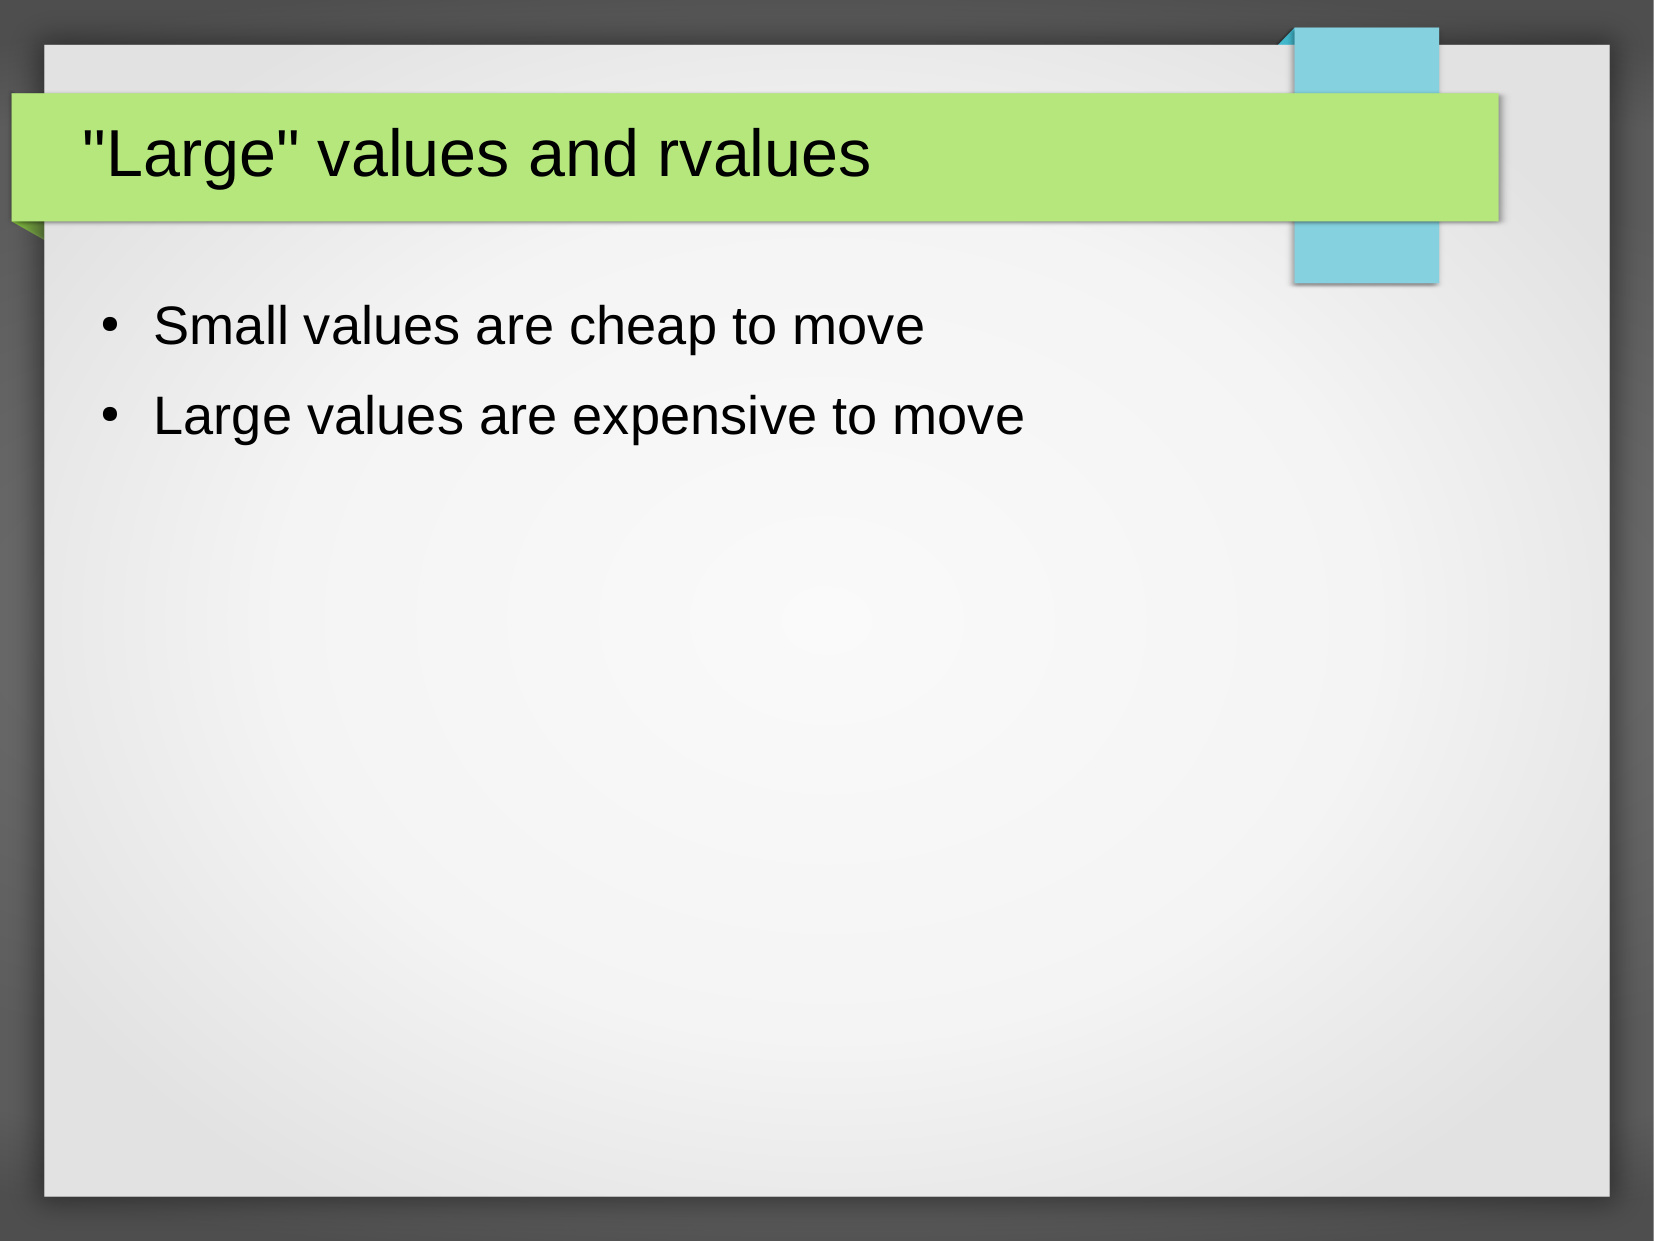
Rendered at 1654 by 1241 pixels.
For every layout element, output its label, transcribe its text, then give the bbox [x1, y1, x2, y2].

picture [0, 0, 1654, 1241]
list Small values are cheap to move Large values are expensive to move [82, 295, 1571, 1015]
title "Large" values and rvalues [82, 94, 1264, 213]
